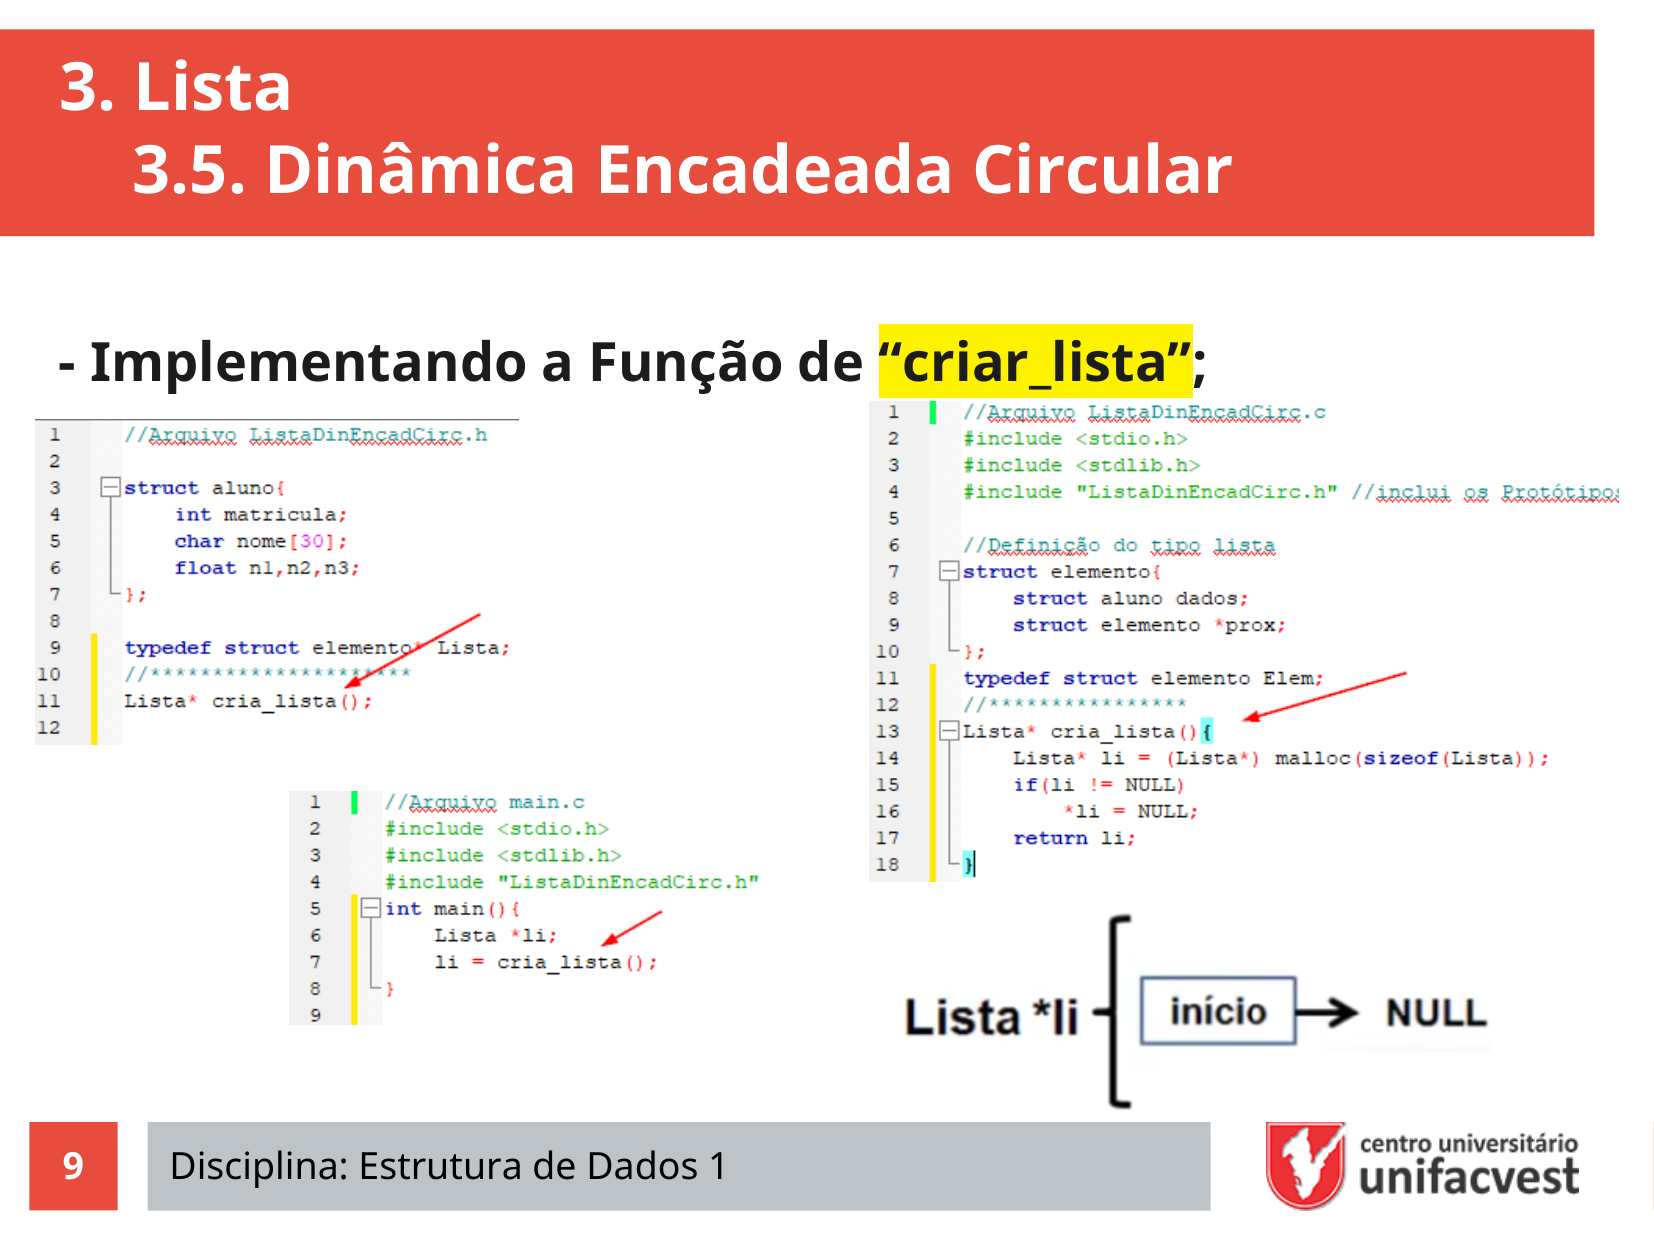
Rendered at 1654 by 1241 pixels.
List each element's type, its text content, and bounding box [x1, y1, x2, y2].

text_box Disciplina: Estrutura de Dados 1 [154, 1132, 1205, 1196]
list - Implementando a Função de “criar_lista”; [59, 324, 1566, 1093]
picture [289, 791, 768, 1025]
picture [869, 401, 1619, 882]
picture [897, 909, 1579, 1211]
text_box [1238, 1120, 1654, 1212]
title 3. Lista 3.5. Dinâmica Encadeada Circular [59, 59, 1595, 207]
picture [35, 419, 519, 745]
